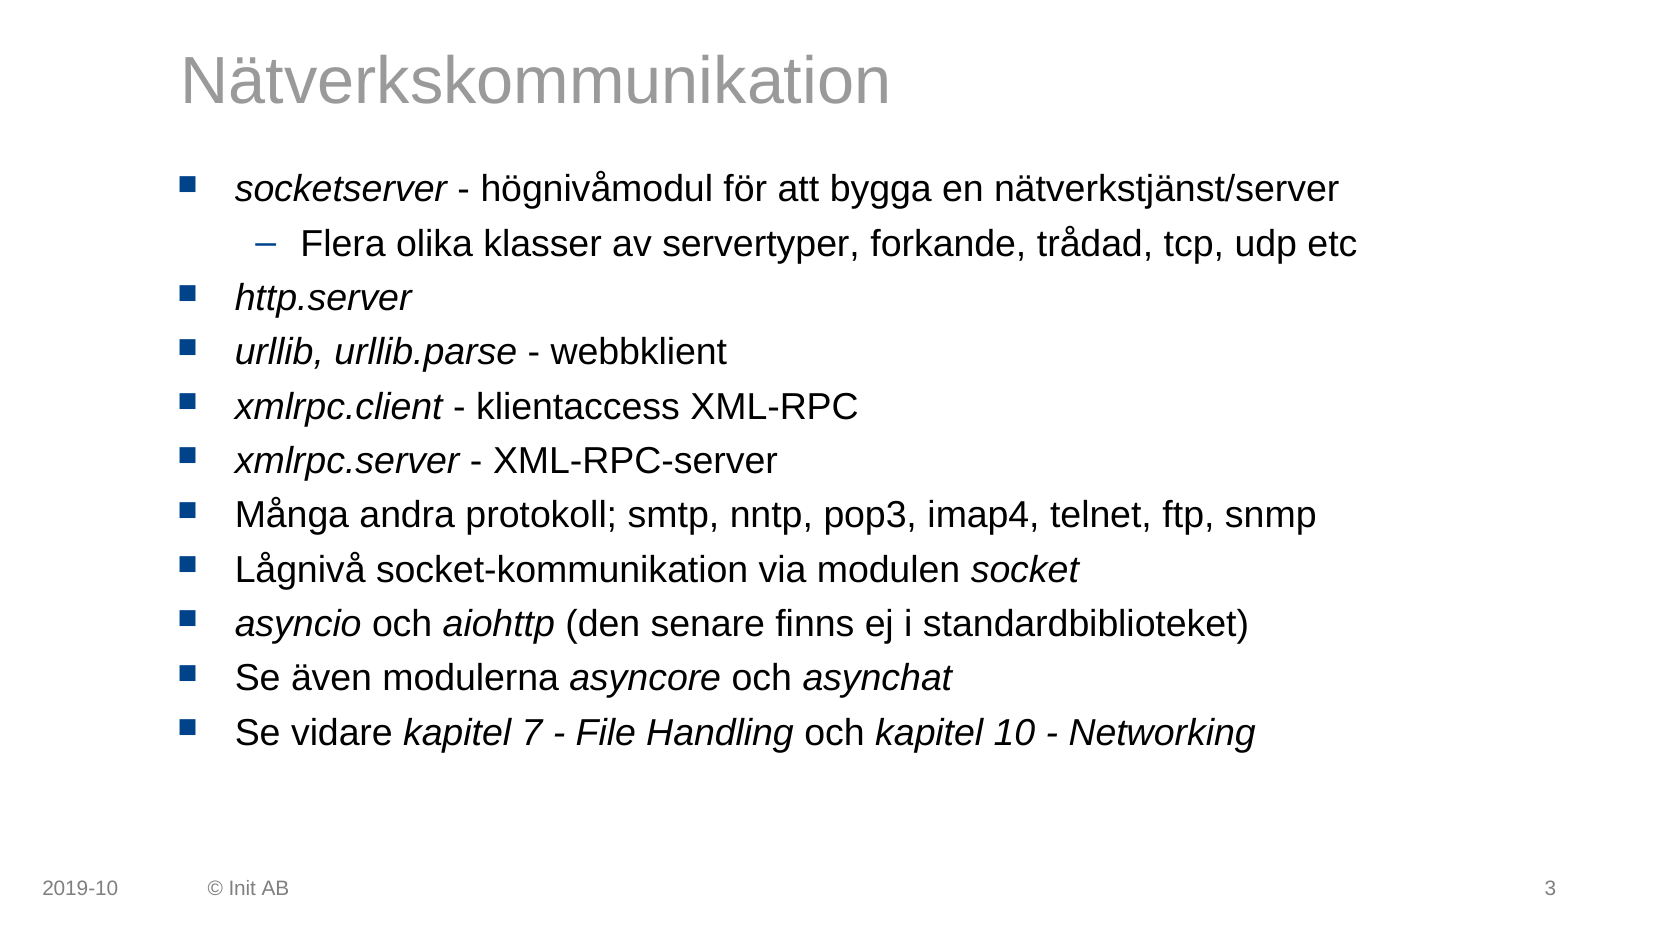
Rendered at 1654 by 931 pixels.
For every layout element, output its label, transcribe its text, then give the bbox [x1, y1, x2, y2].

text_box Nätverkskommunikation [165, 0, 1489, 125]
text_box 2019-10 [27, 857, 166, 908]
text_box <nummer> [1488, 857, 1571, 908]
text_box socketserver - högnivåmodul för att bygga en nätverkstjänst/server Flera olika klasser av servertyper, forkande, trådad, tcp, udp etc http.server urllib, urllib.parse - webbklient xmlrpc.client - klientaccess XML-RPC xmlrpc.server - XML-RPC-server Många andra protokoll; smtp, nntp, pop3, imap4, telnet, ftp, snmp Lågnivå socket-kommunikation via modulen socket asyncio och aiohttp (den senare finns ej i standardbiblioteket) Se även modulerna asyncore och asynchat Se vidare kapitel 7 - File Handling och kapitel 10 - Networking [165, 156, 1489, 796]
text_box © Init AB [192, 857, 1461, 908]
